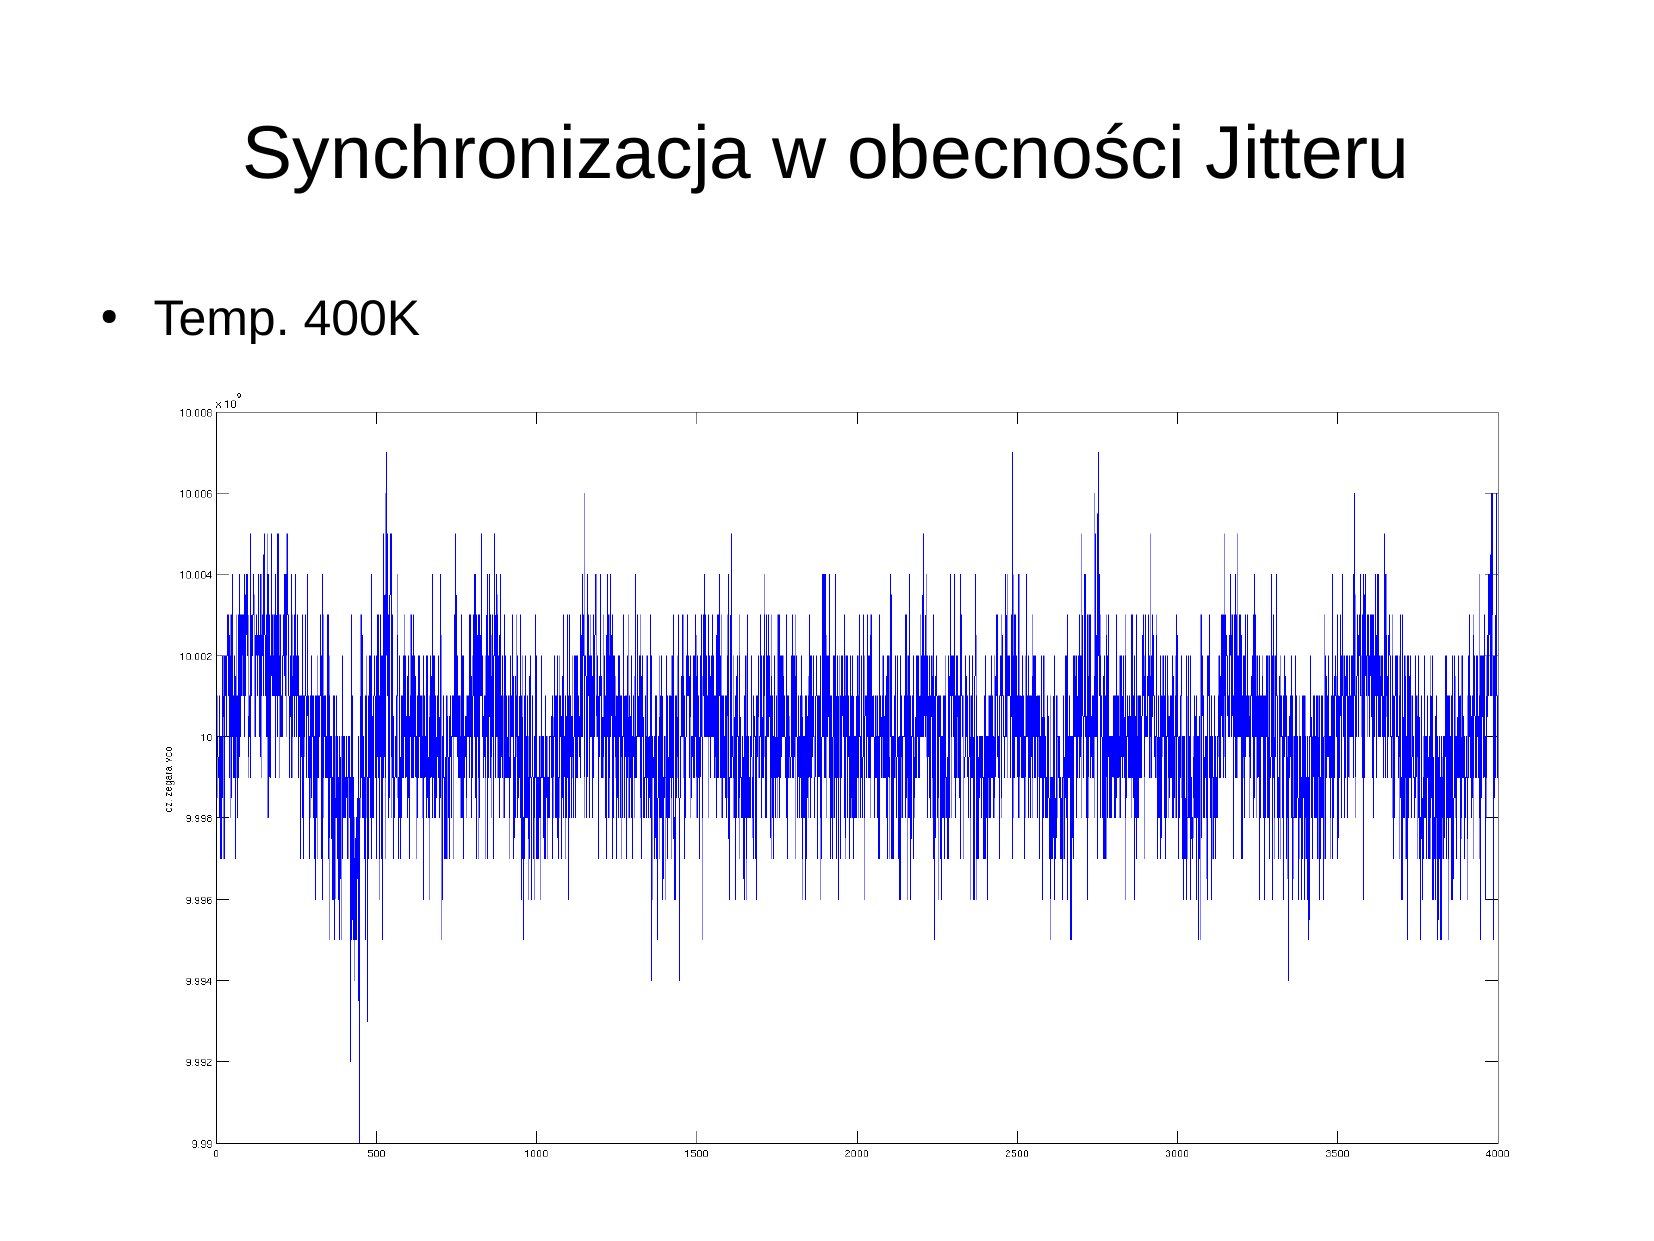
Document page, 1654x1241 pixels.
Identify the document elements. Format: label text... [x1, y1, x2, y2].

picture [0, 344, 1654, 1241]
list Temp. 400K [82, 290, 1571, 344]
title Synchronizacja w obecności Jitteru [82, 49, 1571, 257]
